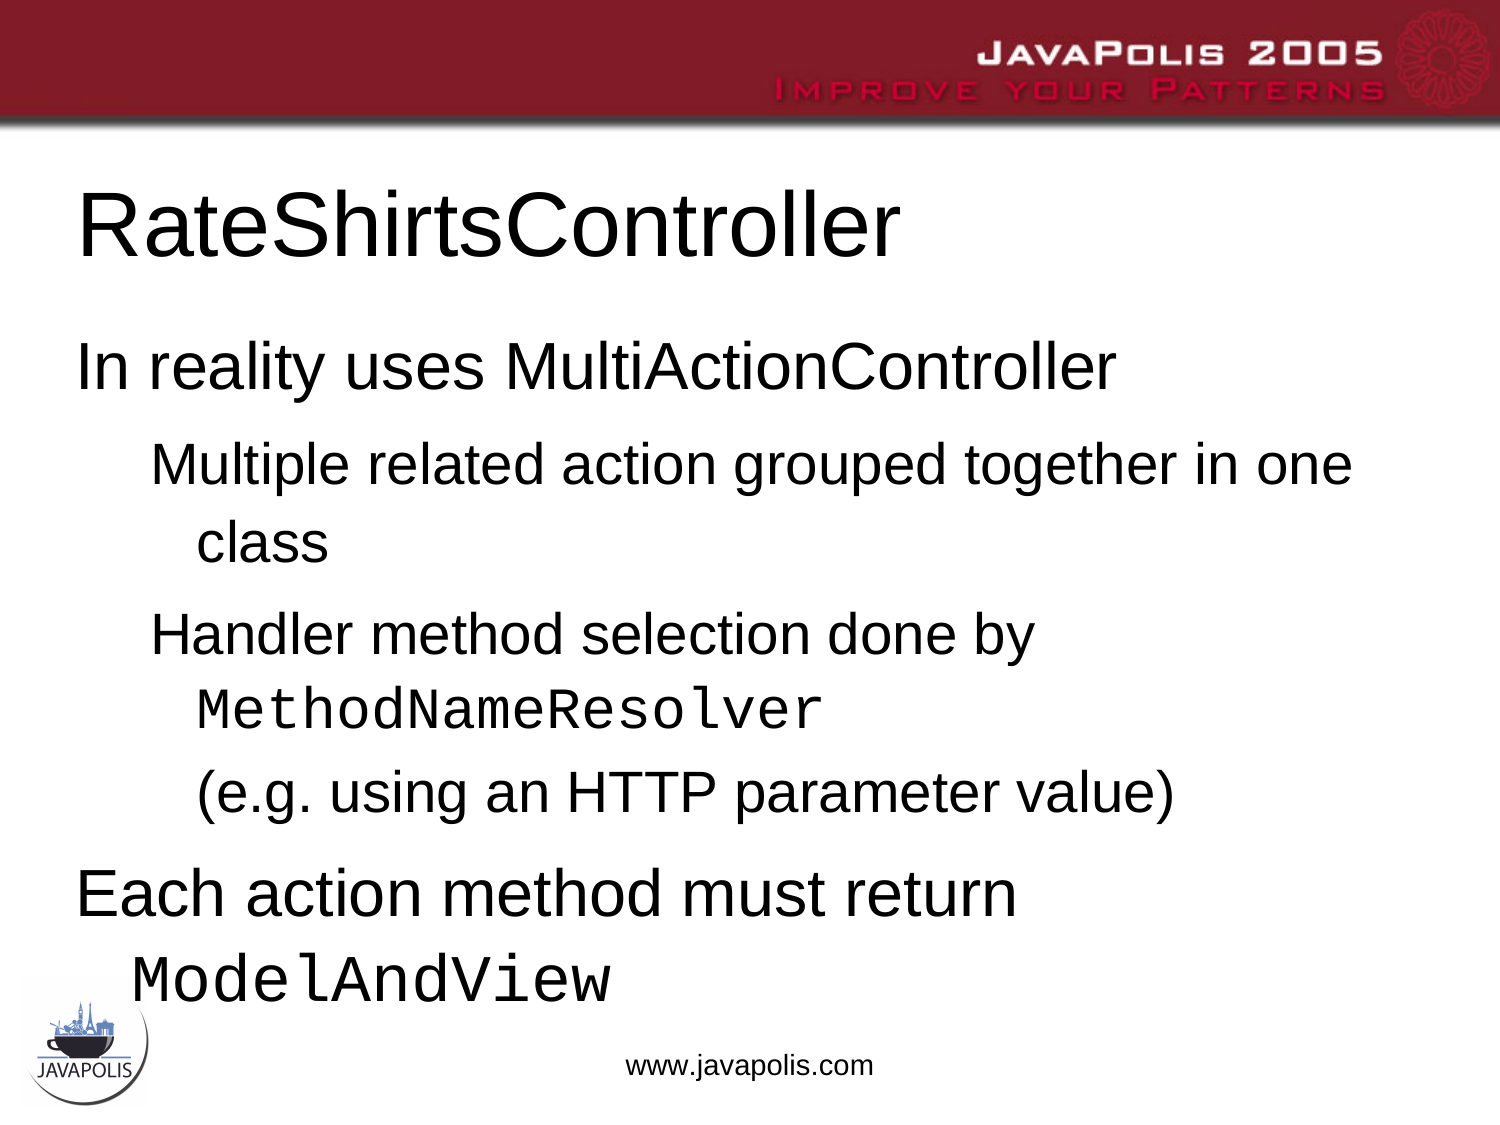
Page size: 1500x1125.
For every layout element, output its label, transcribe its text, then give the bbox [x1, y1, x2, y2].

list In reality uses MultiActionController Multiple related action grouped together in one class Handler method selection done by MethodNameResolver (e.g. using an HTTP parameter value) Each action method must return ModelAndView [75, 314, 1426, 1012]
picture [0, 0, 1500, 140]
picture [20, 976, 149, 1106]
title RateShirtsController [76, 148, 1424, 279]
